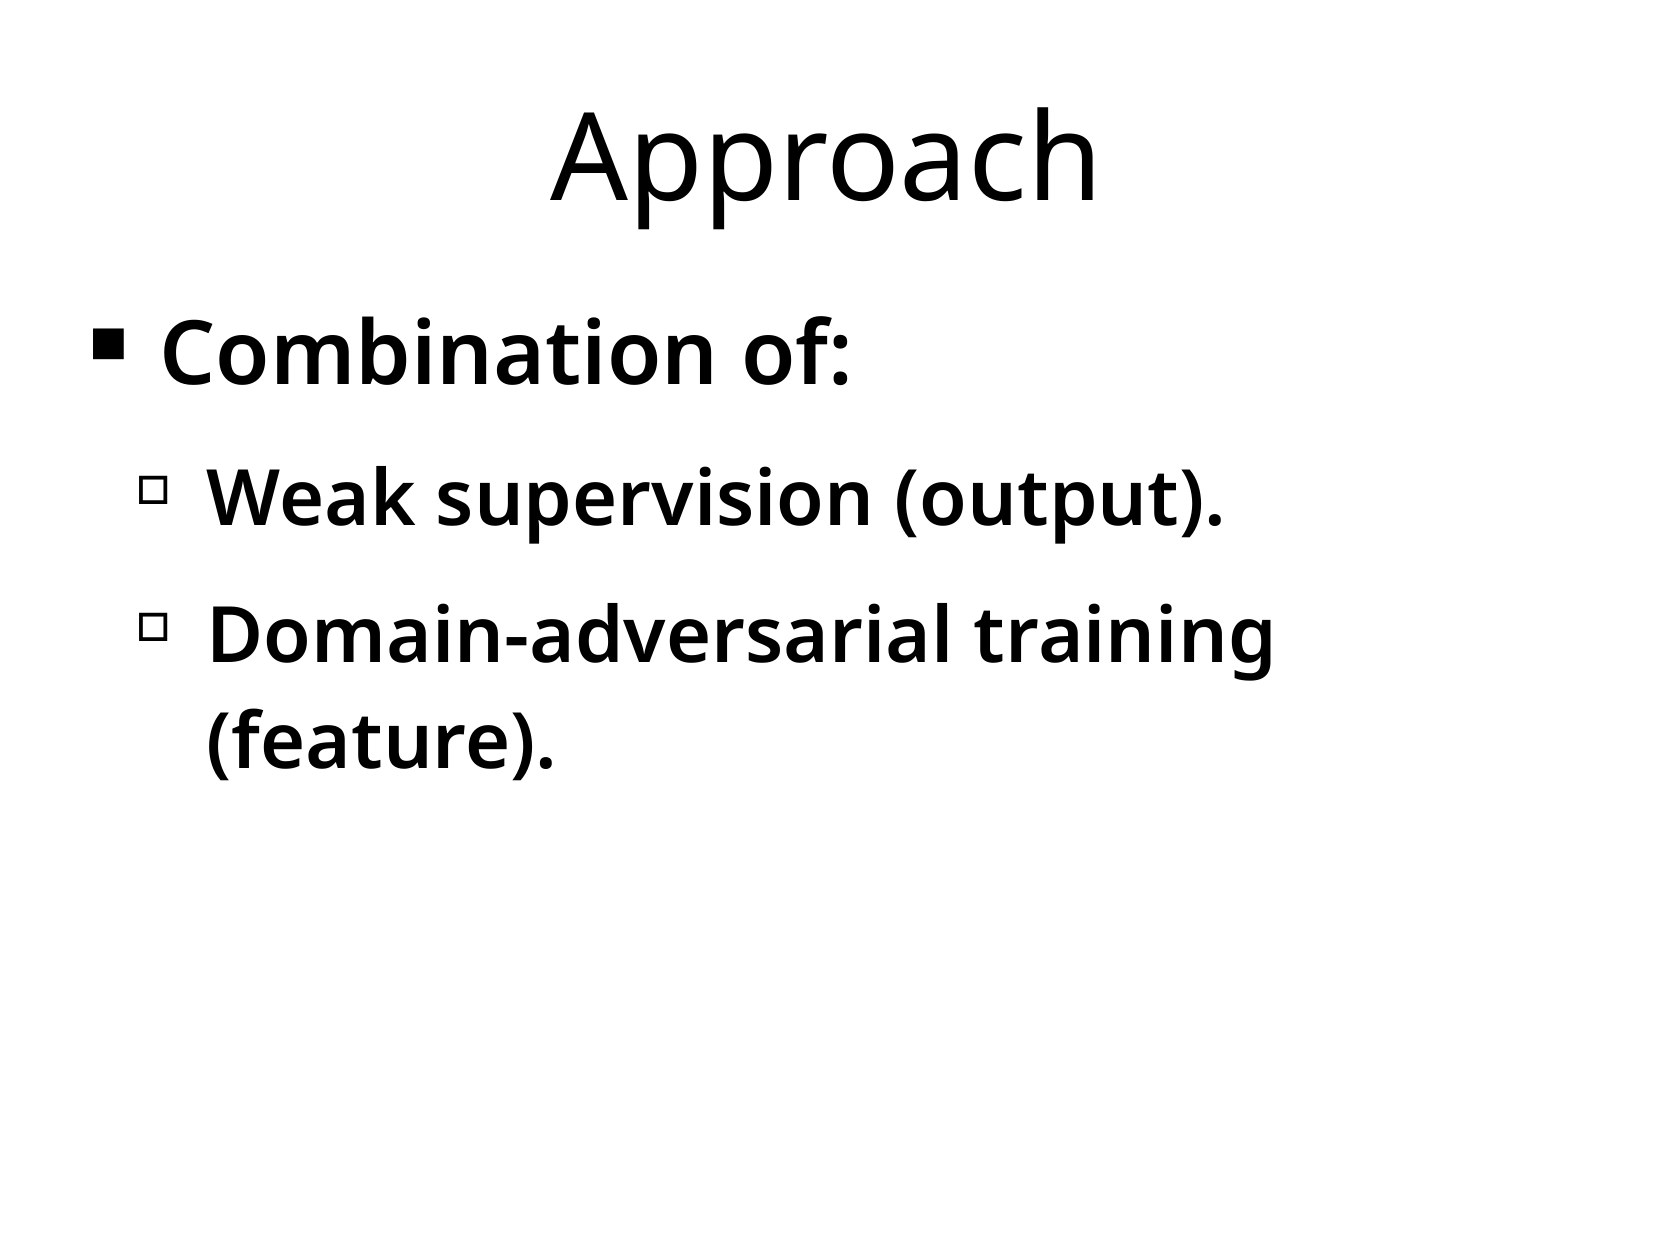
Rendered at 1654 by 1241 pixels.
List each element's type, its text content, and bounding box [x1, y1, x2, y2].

list Combination of: Weak supervision (output). Domain-adversarial training (feature). [82, 290, 1571, 1010]
title Approach [82, 49, 1571, 257]
